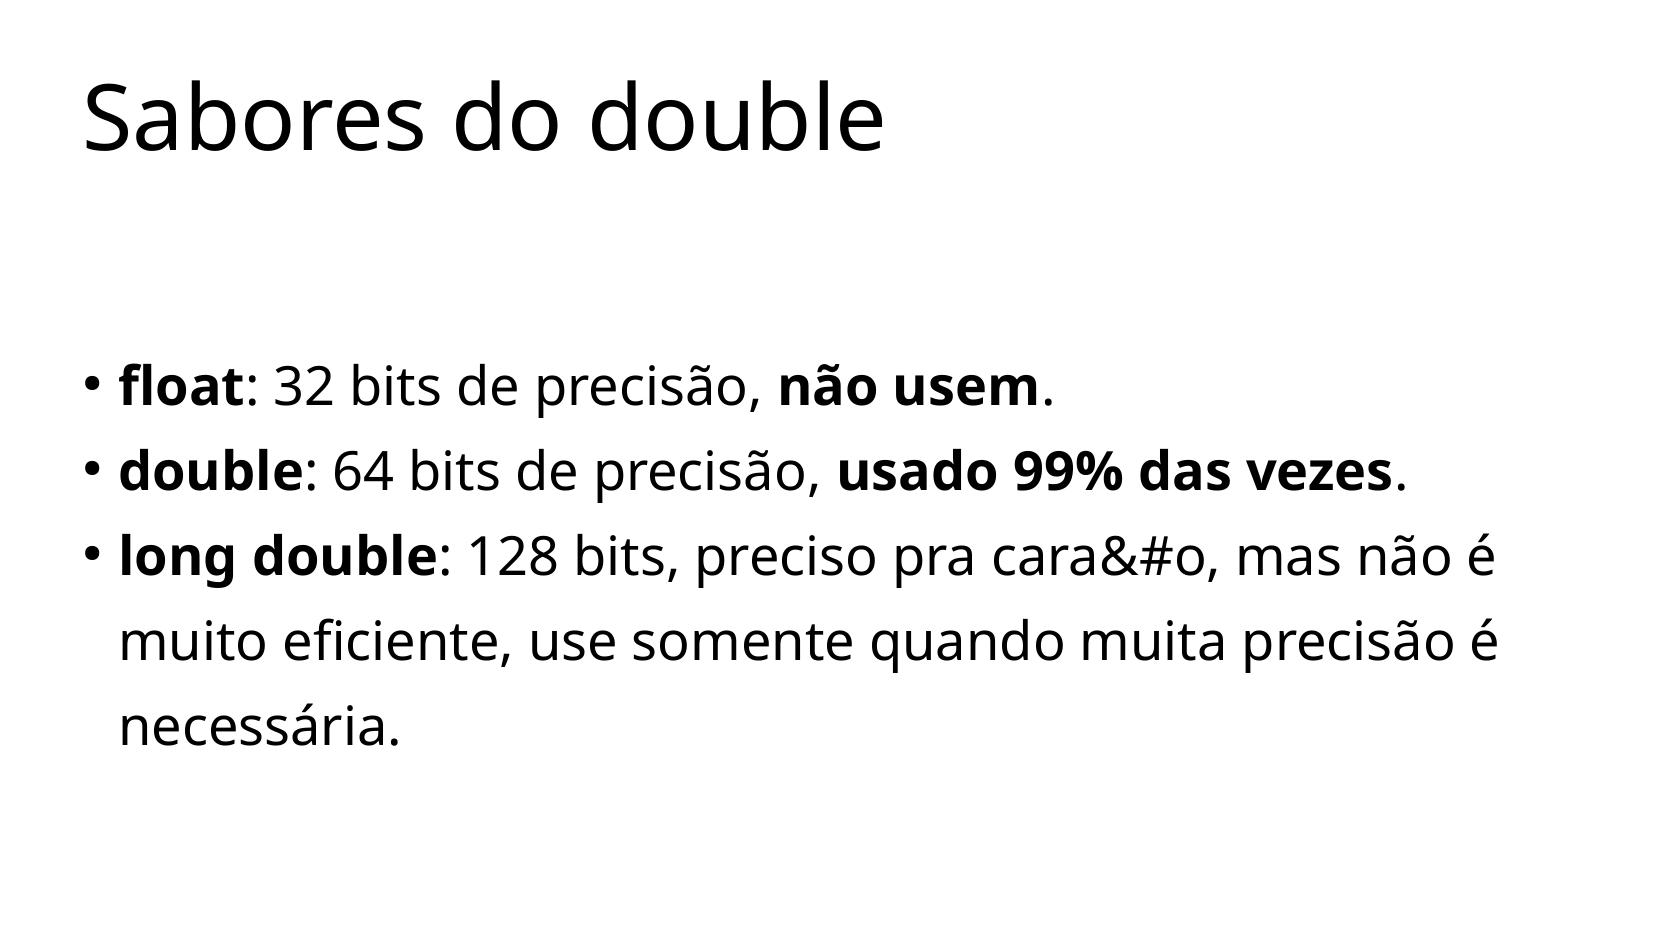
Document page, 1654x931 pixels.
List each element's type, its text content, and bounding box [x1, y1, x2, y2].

subtitle float: 32 bits de precisão, não usem. double: 64 bits de precisão, usado 99% das vezes. long double: 128 bits, preciso pra cara&#o, mas não é muito eficiente, use somente quando muita precisão é necessária. [82, 200, 1571, 898]
title Sabores do double [82, 37, 1571, 193]
